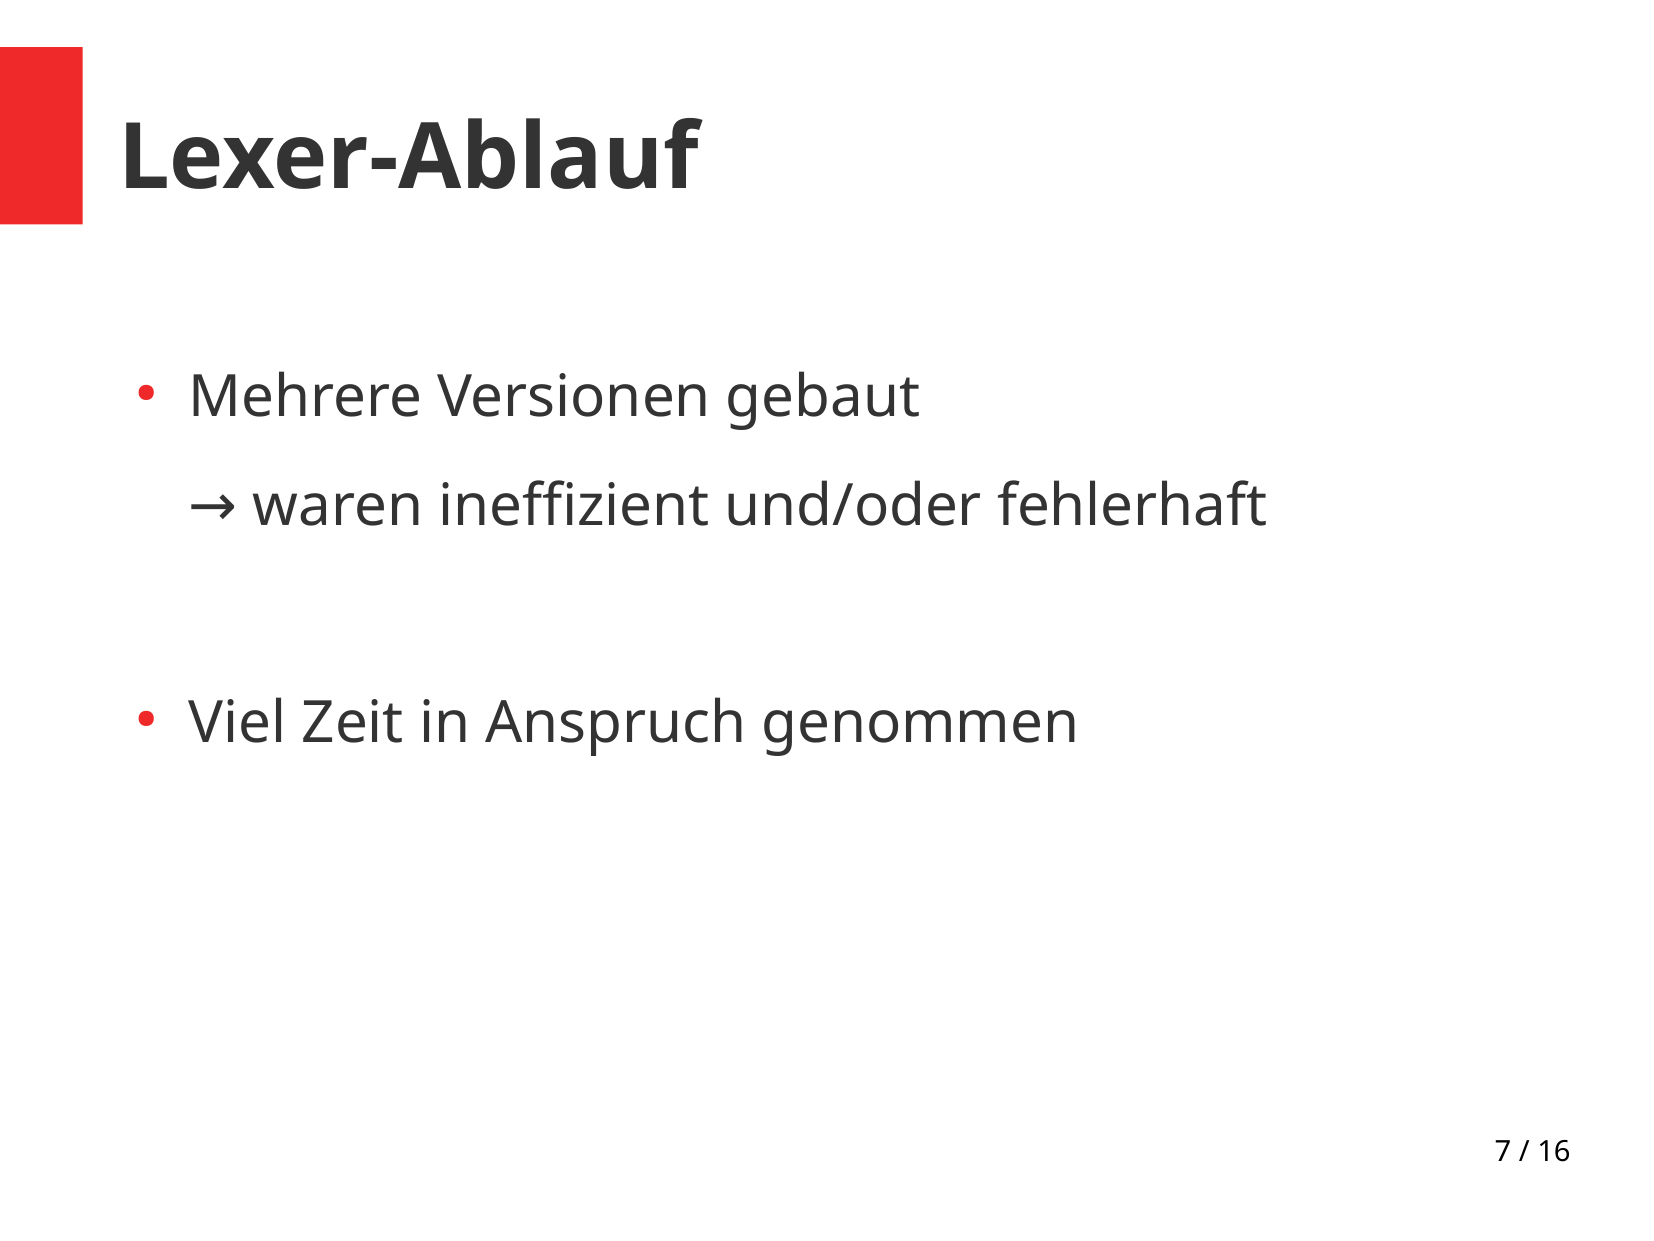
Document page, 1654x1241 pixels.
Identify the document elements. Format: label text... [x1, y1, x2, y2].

title Lexer-Ablauf [118, 49, 1571, 257]
list Mehrere Versionen gebaut → waren ineffizient und/oder fehlerhaft Viel Zeit in Anspruch genommen [118, 354, 1536, 1074]
